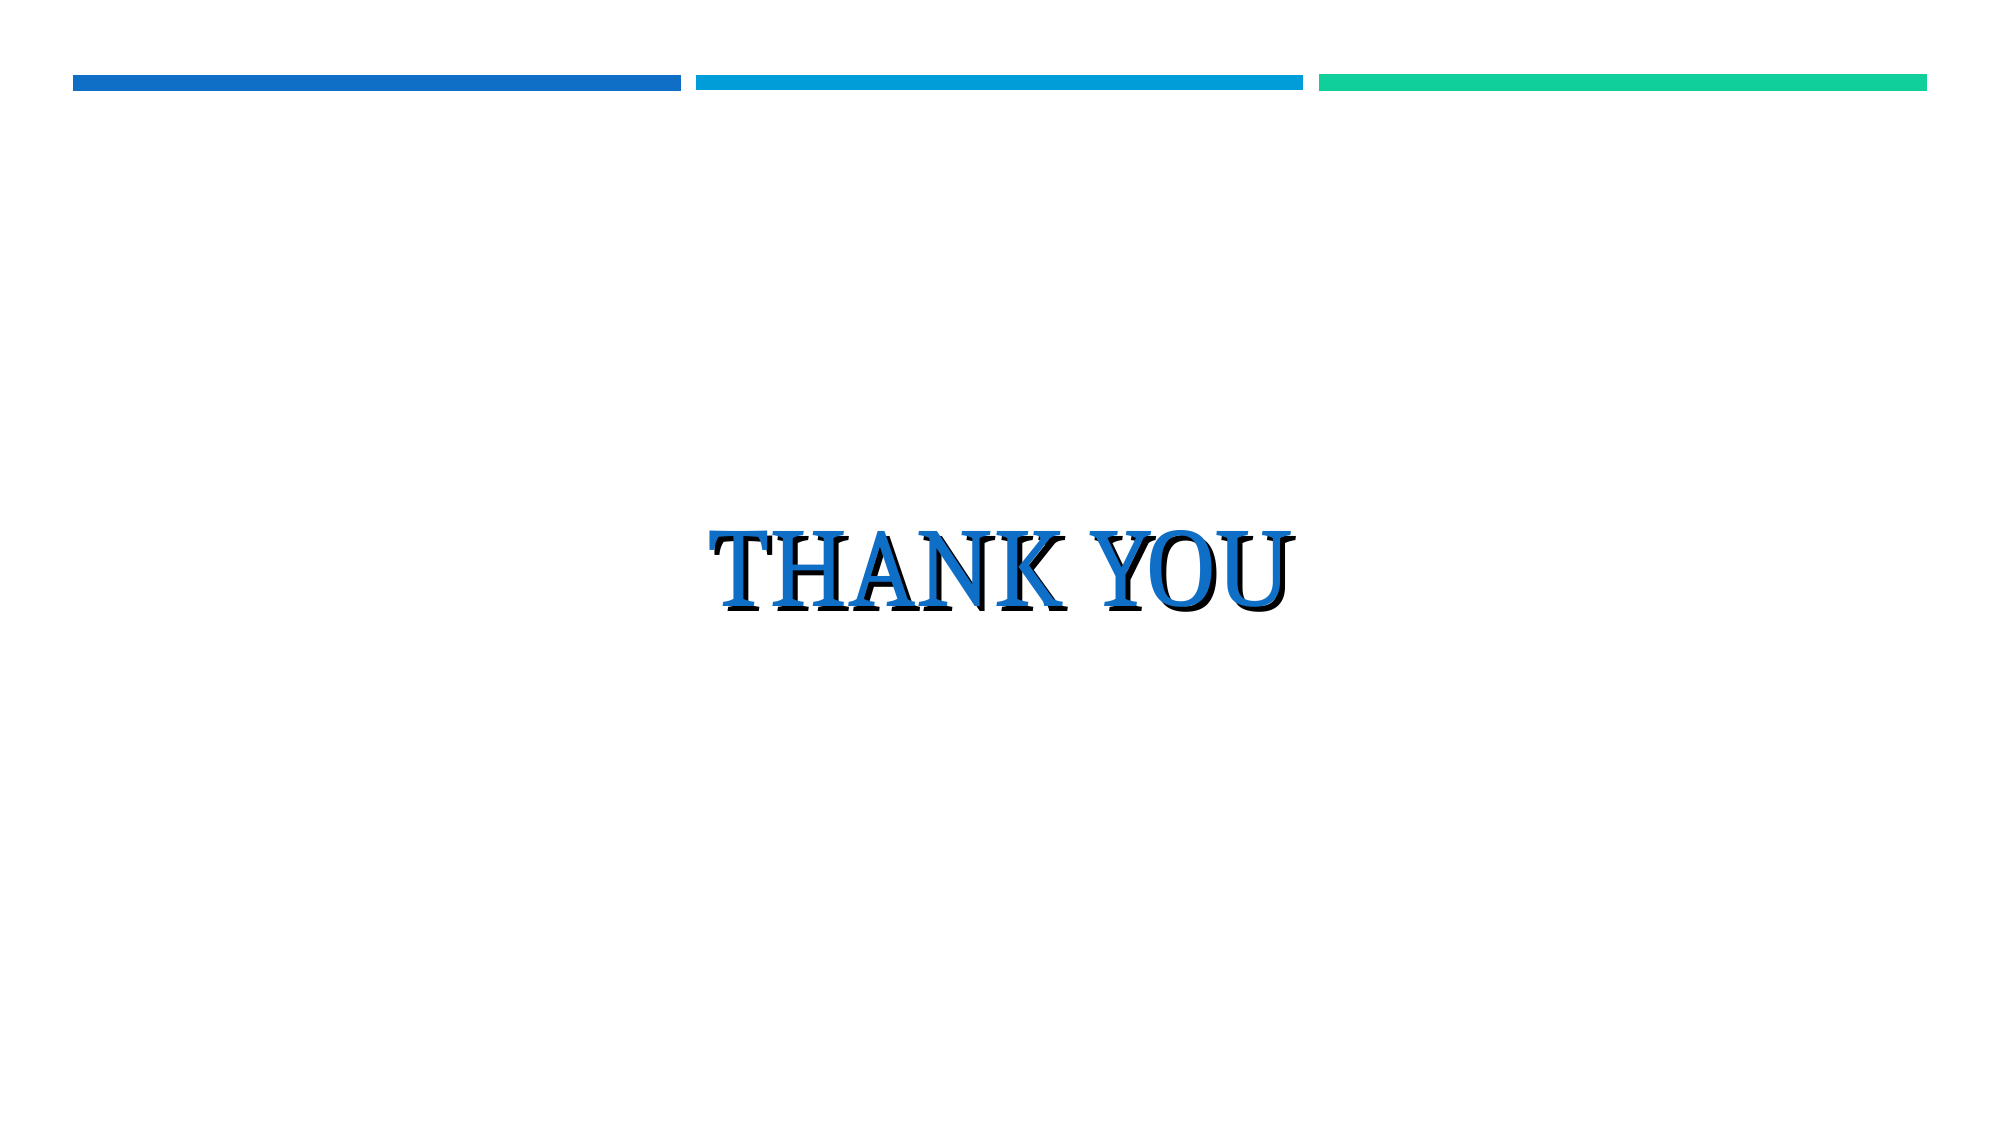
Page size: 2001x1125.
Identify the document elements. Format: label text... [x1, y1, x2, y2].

text_box THANK YOU [692, 487, 1308, 637]
